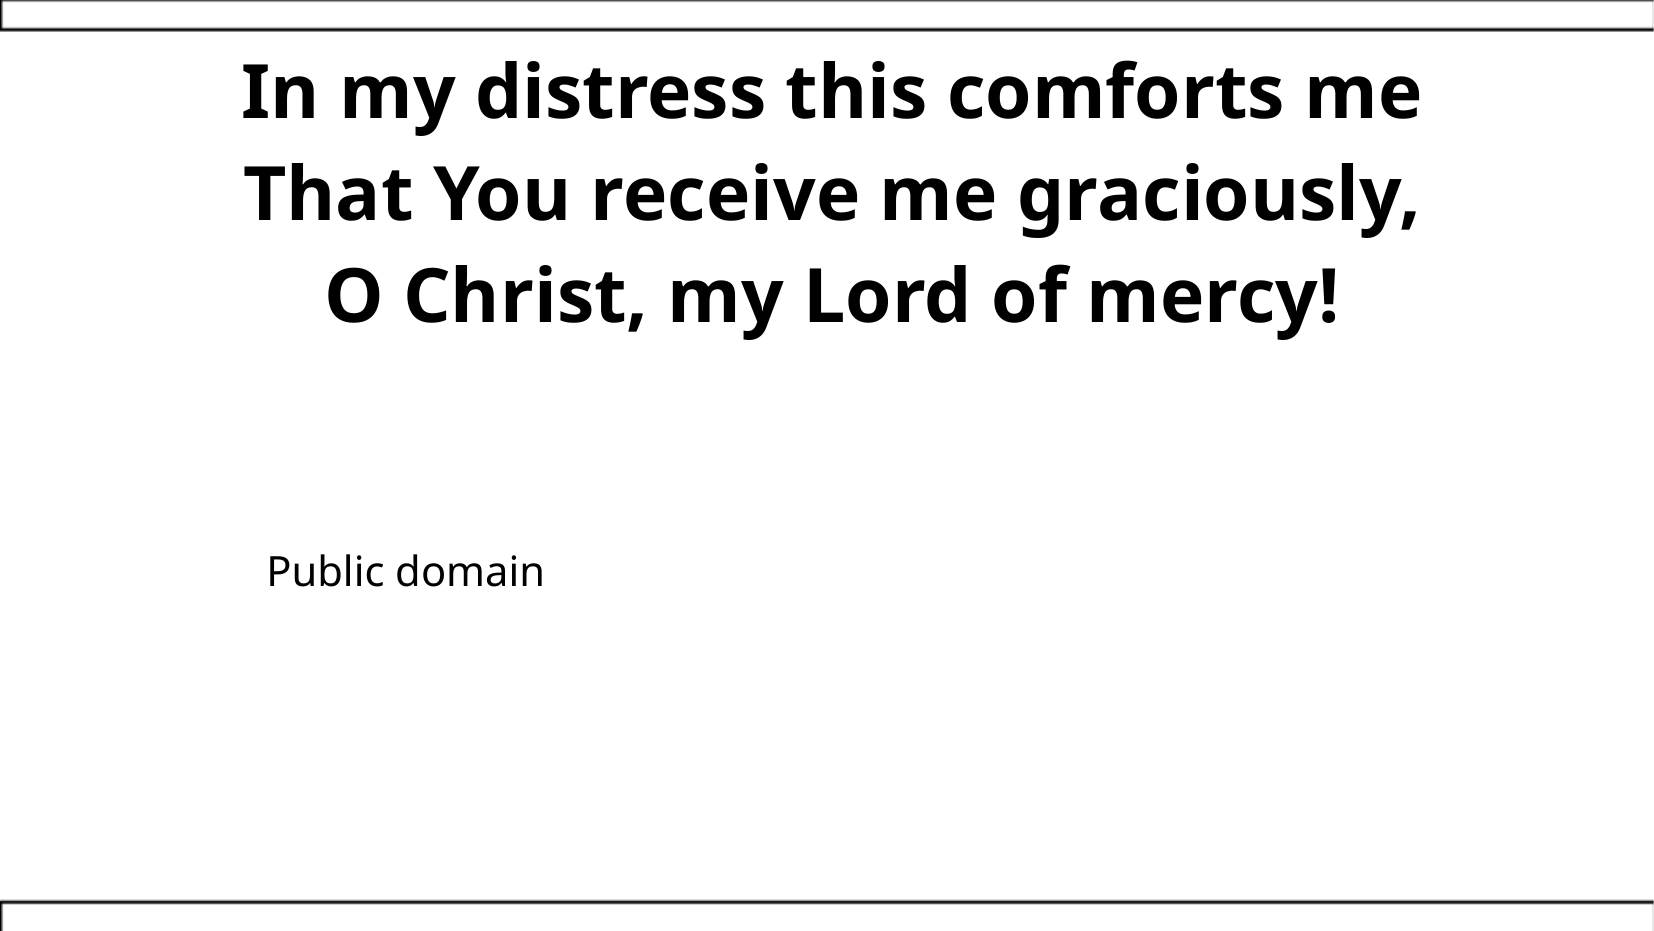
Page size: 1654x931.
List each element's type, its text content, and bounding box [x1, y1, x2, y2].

text_box In my distress this comforts me That You receive me graciously, O Christ, my Lord of mercy! Public domain [105, 30, 1561, 601]
picture [0, 0, 1654, 931]
